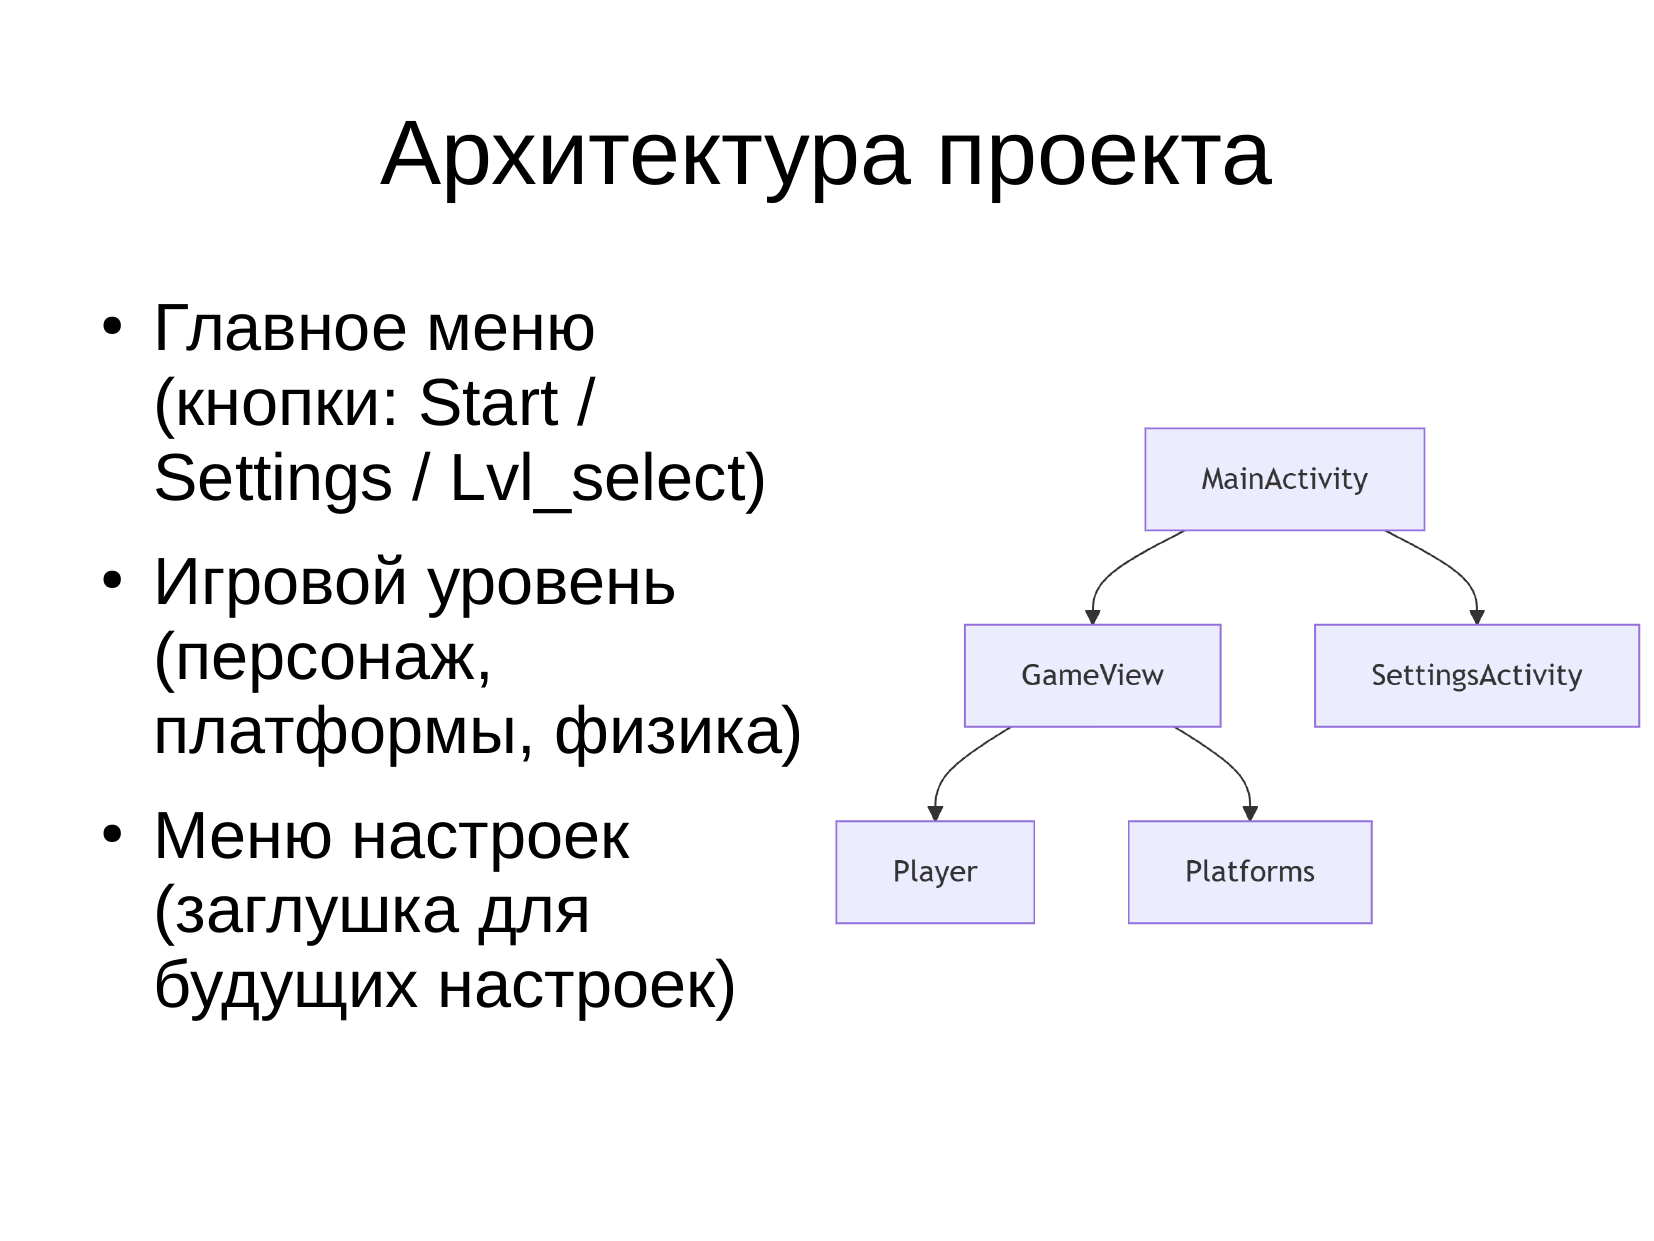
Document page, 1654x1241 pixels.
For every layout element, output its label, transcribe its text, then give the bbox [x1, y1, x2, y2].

list Главное меню (кнопки: Start / Settings / Lvl_select) Игровой уровень (персонаж, платформы, физика) Меню настроек (заглушка для будущих настроек) [82, 290, 809, 1109]
title Архитектура проекта [82, 49, 1571, 257]
picture [821, 413, 1654, 938]
